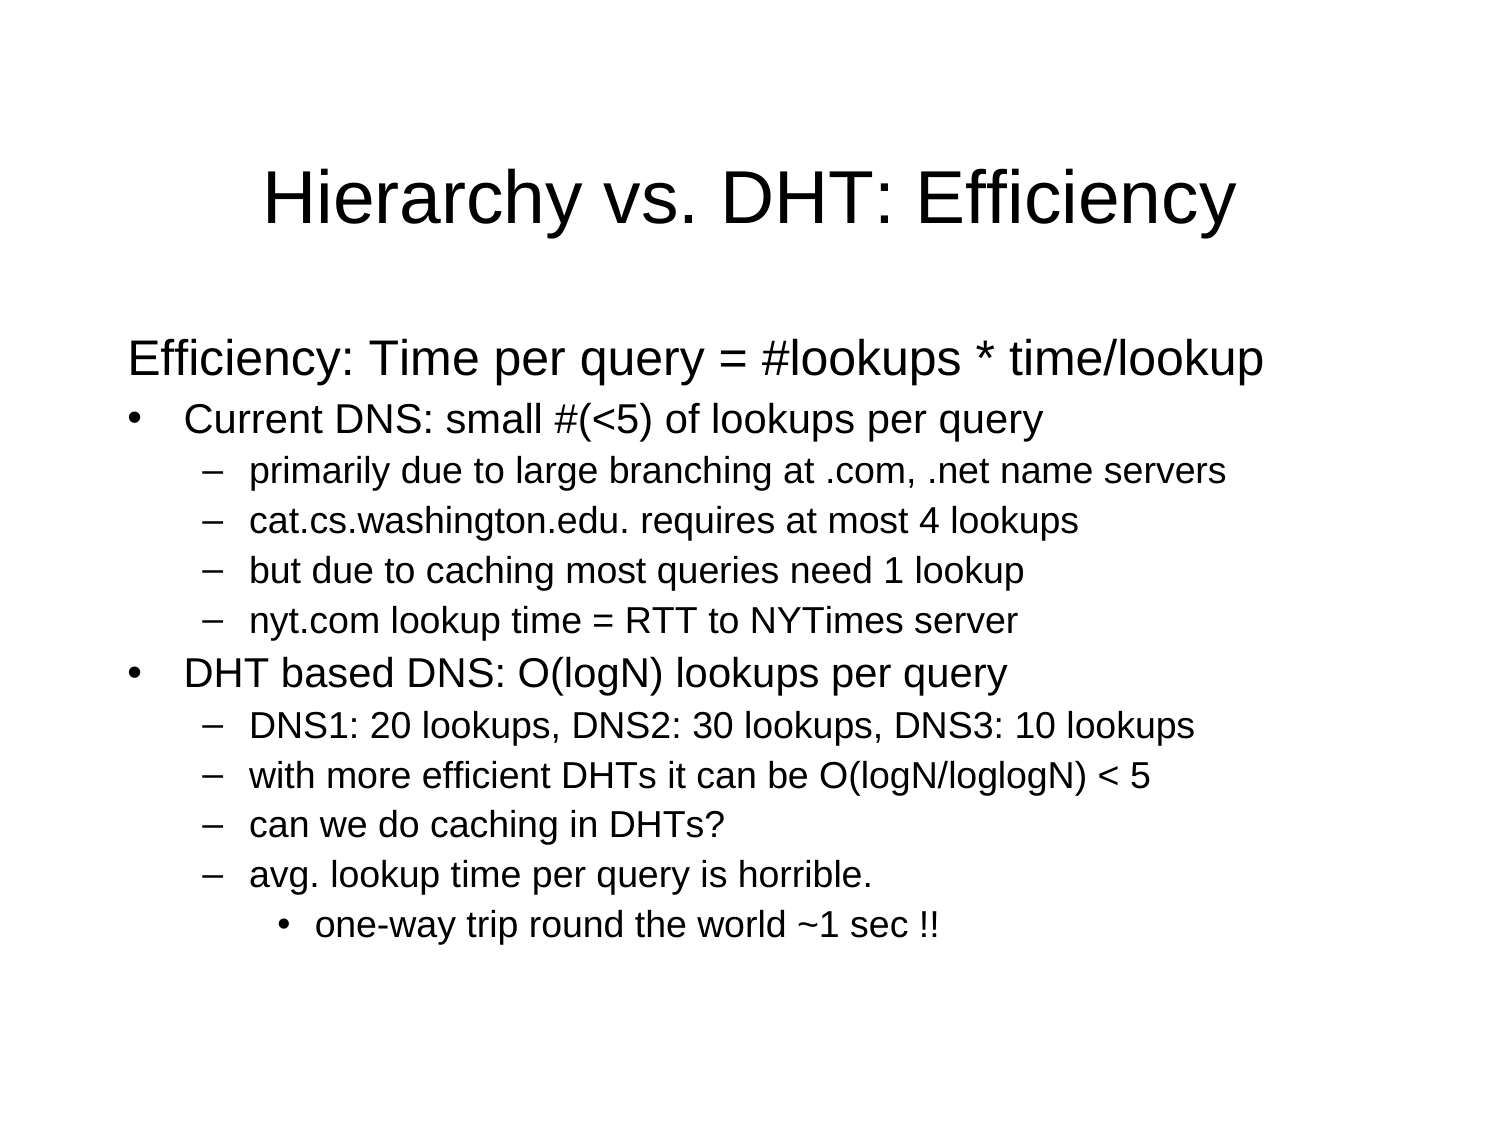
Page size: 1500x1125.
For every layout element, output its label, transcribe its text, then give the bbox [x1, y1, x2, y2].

list Efficiency: Time per query = #lookups * time/lookup Current DNS: small #(<5) of lookups per query primarily due to large branching at .com, .net name servers cat.cs.washington.edu. requires at most 4 lookups but due to caching most queries need 1 lookup nyt.com lookup time = RTT to NYTimes server DHT based DNS: O(logN) lookups per query DNS1: 20 lookups, DNS2: 30 lookups, DNS3: 10 lookups with more efficient DHTs it can be O(logN/loglogN) < 5 can we do caching in DHTs? avg. lookup time per query is horrible. one-way trip round the world ~1 sec !! [112, 324, 1388, 1000]
title Hierarchy vs. DHT: Efficiency [112, 99, 1388, 288]
